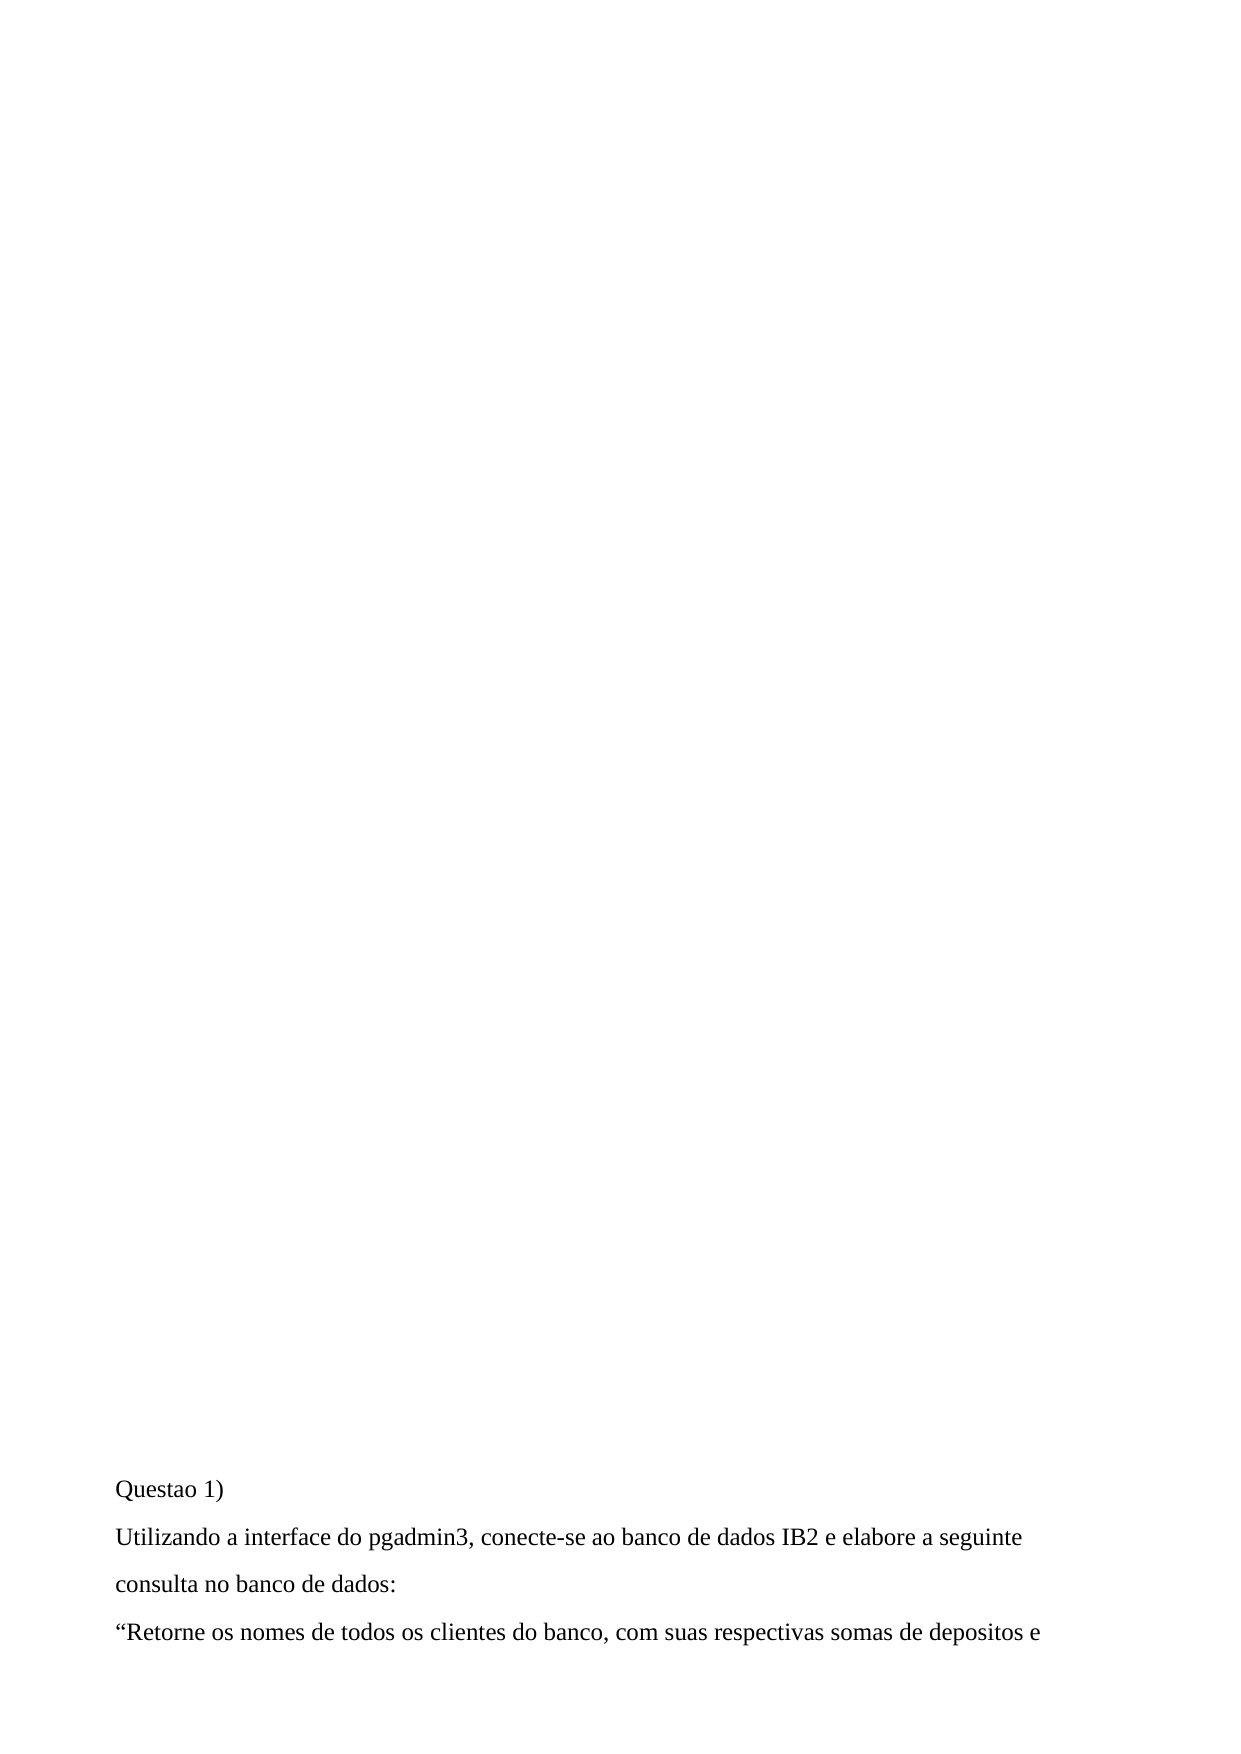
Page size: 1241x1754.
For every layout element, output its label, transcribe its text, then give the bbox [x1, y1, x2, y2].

text_box Questao 1) Utilizando a interface do pgadmin3, conecte-se ao banco de dados IB2 e elabore a seguinte consulta no banco de dados: “Retorne os nomes de todos os clientes do banco, com suas respectivas somas de depositos e [116, 1455, 1048, 1627]
